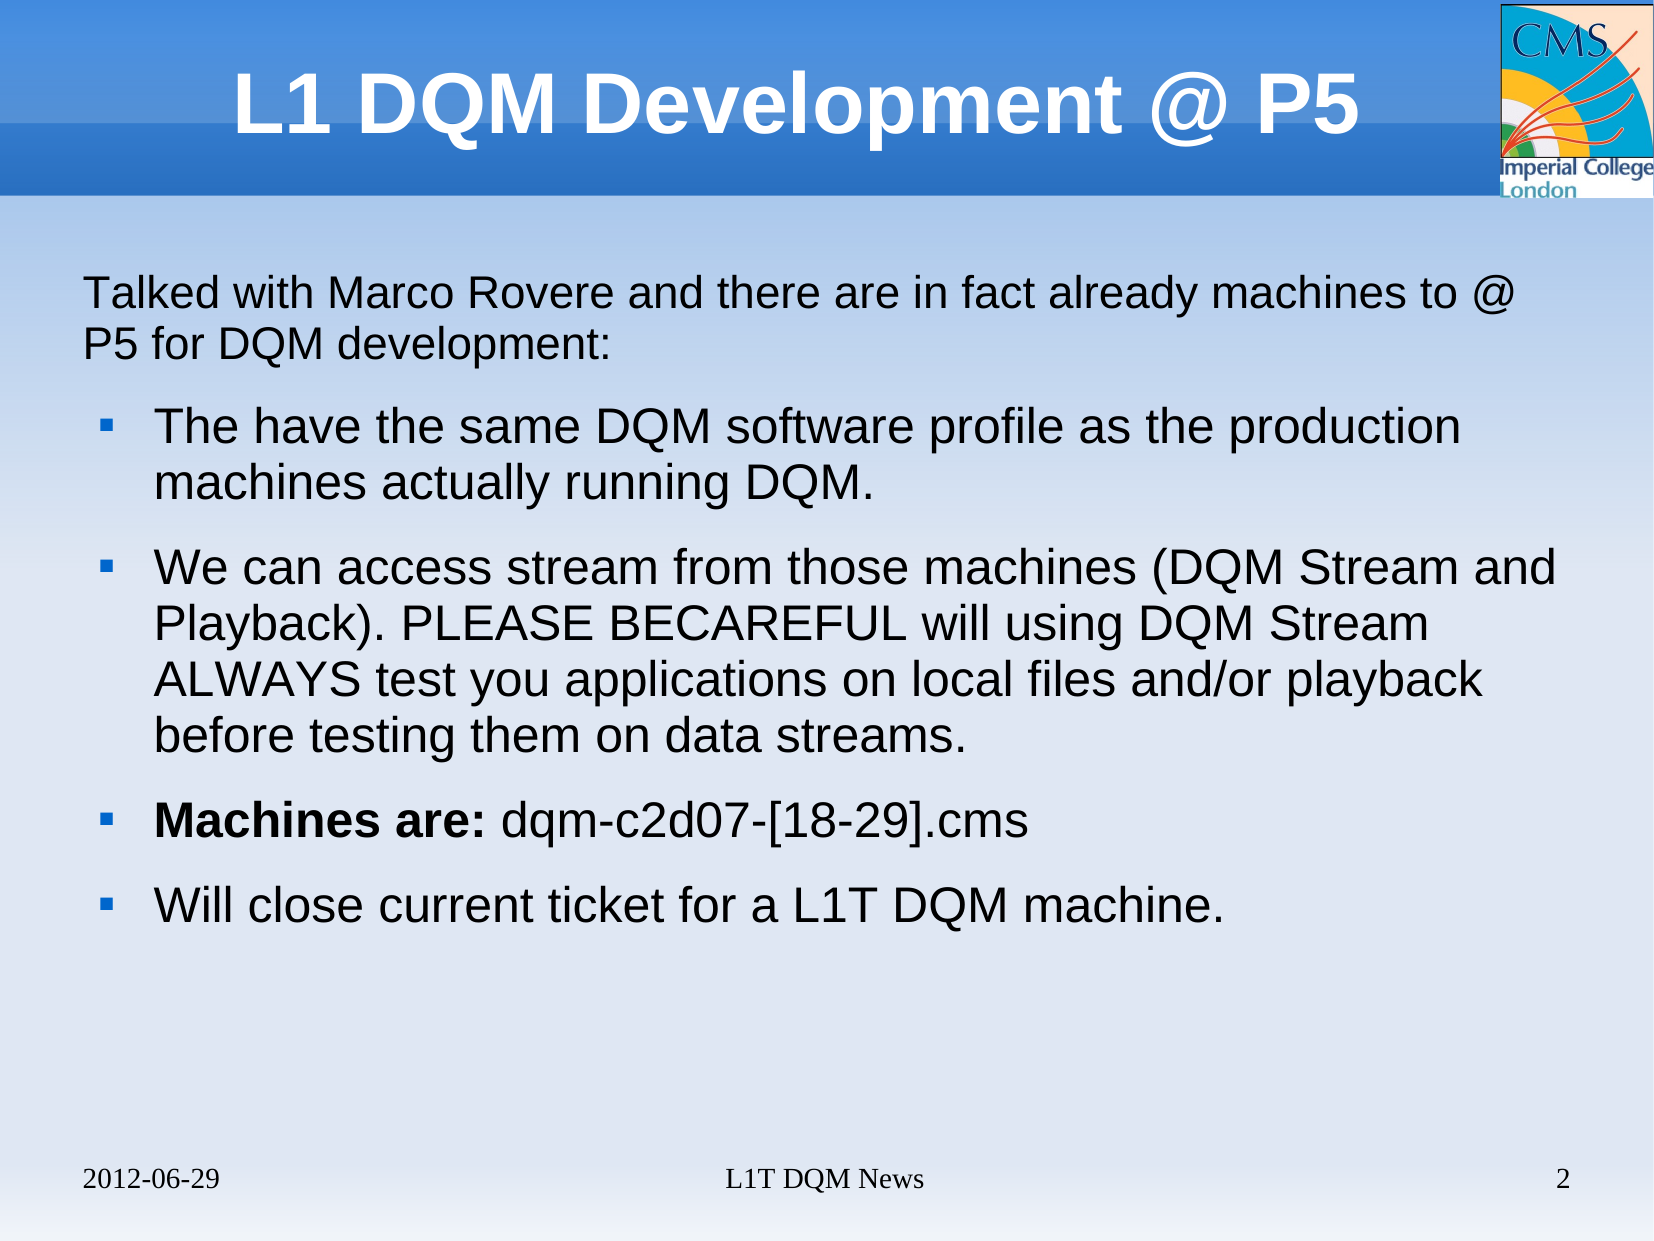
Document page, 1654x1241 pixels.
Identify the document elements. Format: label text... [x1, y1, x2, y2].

title L1 DQM Development @ P5 [76, 0, 1565, 208]
picture [0, 0, 1654, 1241]
list Talked with Marco Rovere and there are in fact already machines to @ P5 for DQM development: The have the same DQM software profile as the production machines actually running DQM. We can access stream from those machines (DQM Stream and Playback). PLEASE BECAREFUL will using DQM Stream ALWAYS test you applications on local files and/or playback before testing them on data streams. Machines are: dqm-c2d07-[18-29].cms Will close current ticket for a L1T DQM machine. [82, 266, 1571, 1086]
